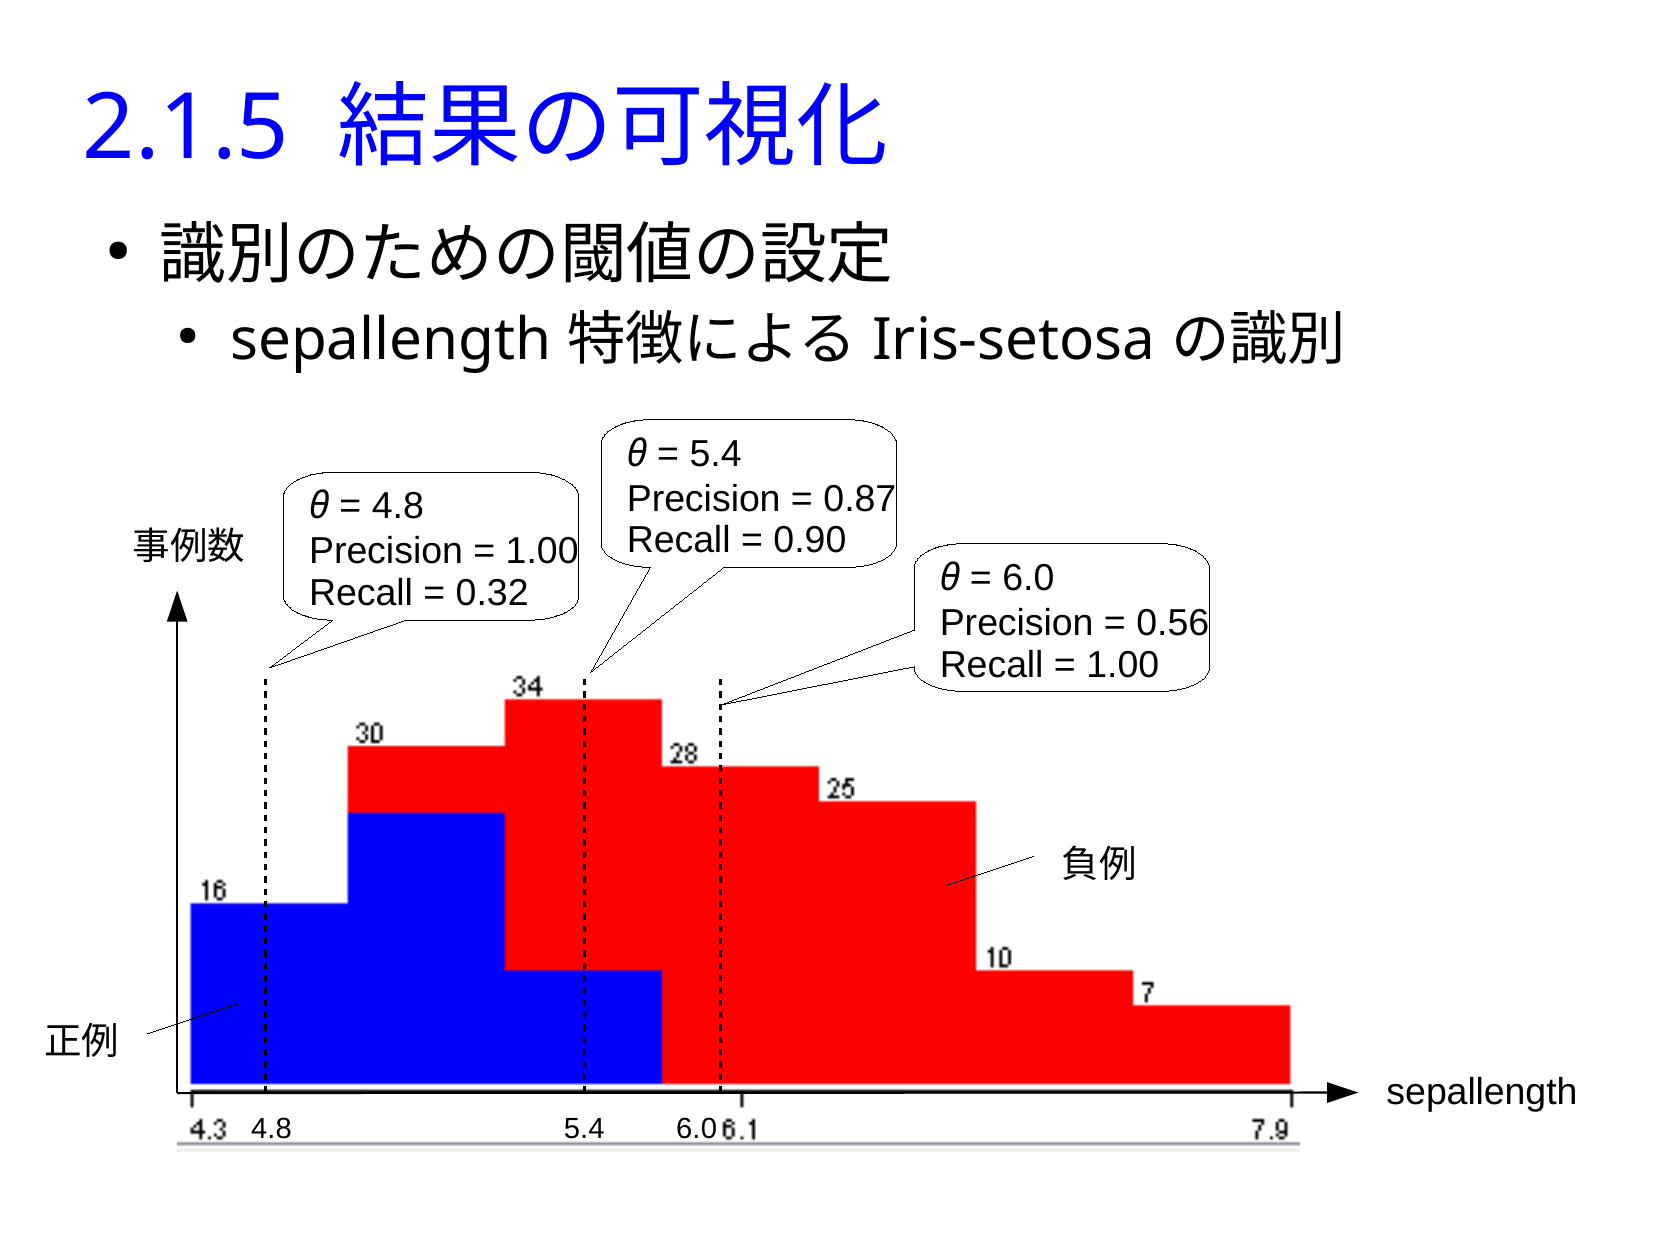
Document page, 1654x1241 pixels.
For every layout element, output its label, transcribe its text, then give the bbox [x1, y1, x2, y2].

text_box 4.8 [236, 1104, 325, 1152]
text_box θ = 5.4 Precision = 0.87 Recall = 0.90 [590, 419, 897, 673]
text_box θ = 6.0 Precision = 0.56 Recall = 1.00 [721, 543, 1210, 705]
picture [178, 607, 1300, 1092]
title 2.1.5 結果の可視化 [82, 49, 1571, 198]
text_box θ = 4.8 Precision = 1.00 Recall = 0.32 [269, 472, 579, 668]
text_box 5.4 [549, 1104, 646, 1153]
text_box 正例 [29, 1003, 135, 1076]
text_box 6.0 [661, 1104, 739, 1153]
text_box 事例数 [118, 508, 261, 581]
picture [177, 1094, 1300, 1152]
text_box 負例 [1046, 826, 1152, 898]
list 識別のための閾値の設定 sepallength特徴によるIris-setosaの識別 [88, 206, 1577, 1010]
text_box sepallength [1371, 1062, 1595, 1120]
